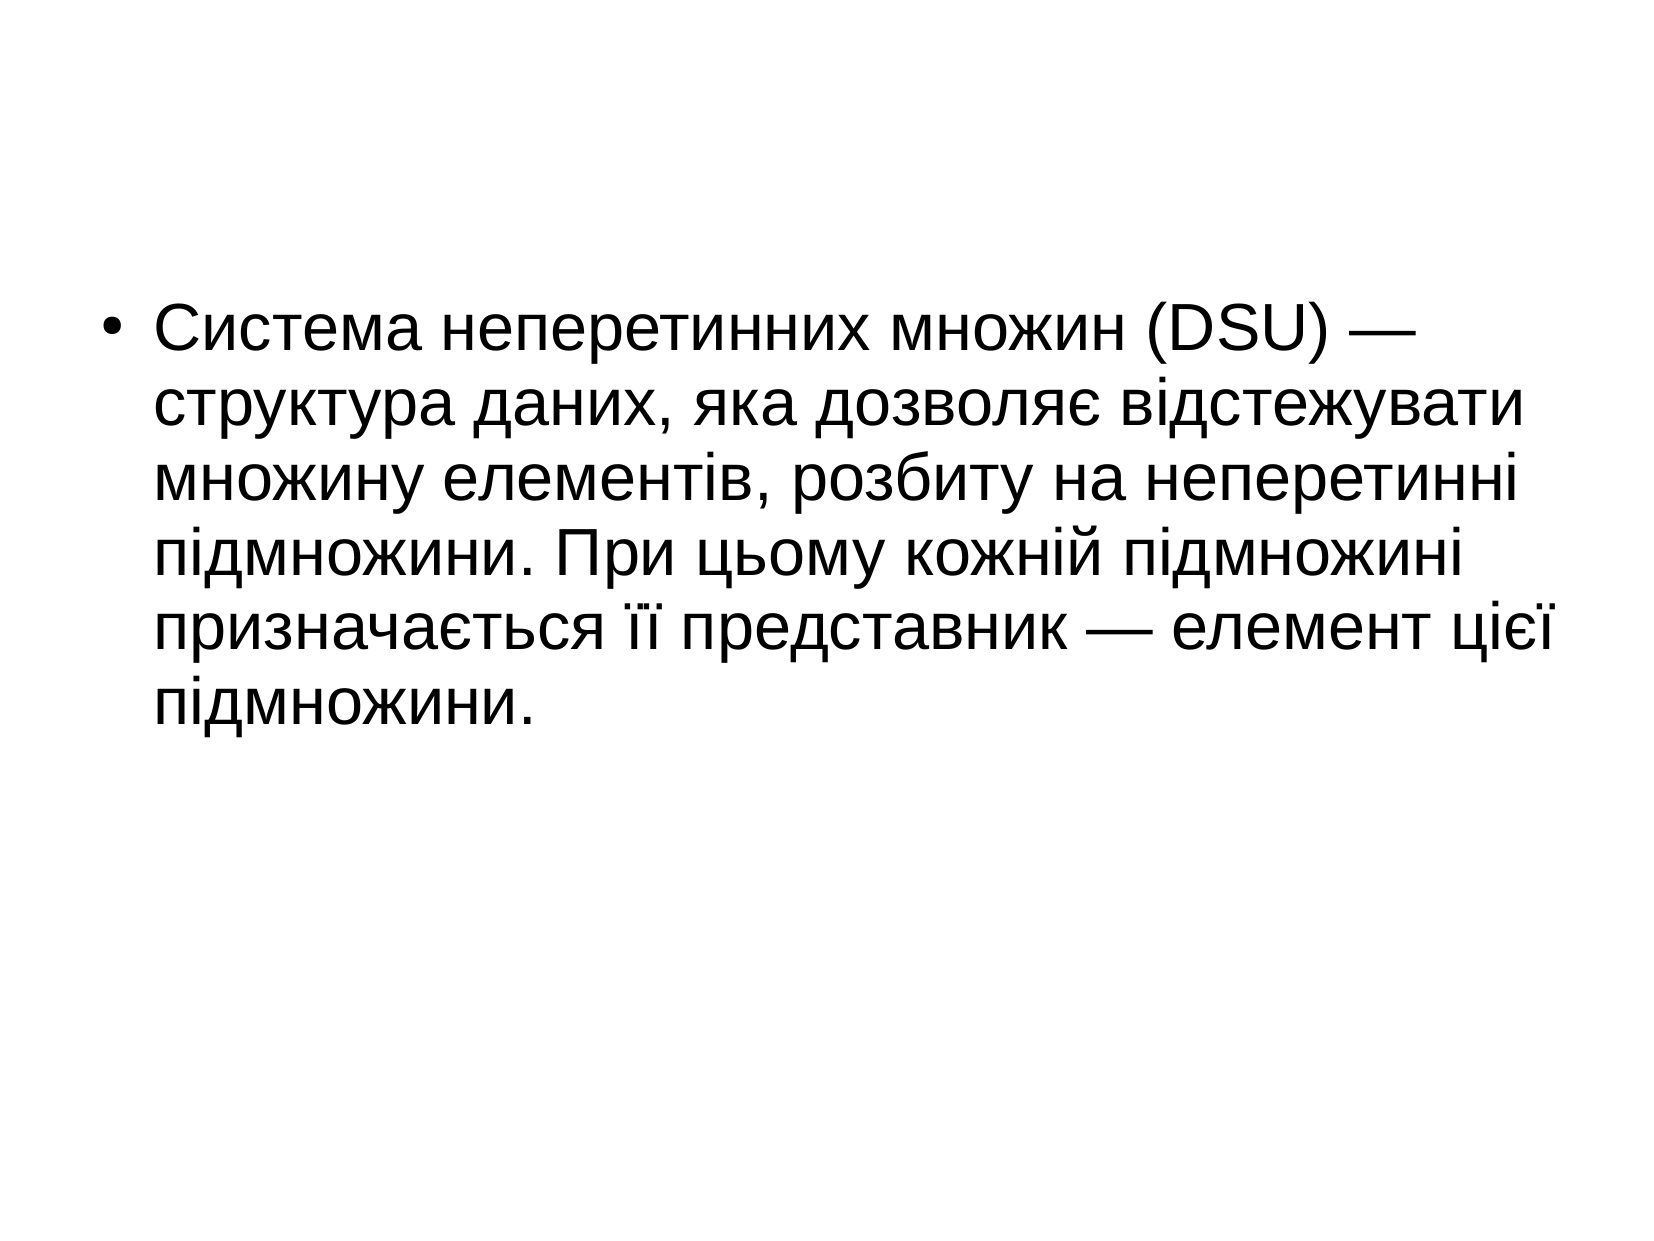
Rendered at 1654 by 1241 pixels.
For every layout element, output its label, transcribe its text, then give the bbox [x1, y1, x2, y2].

list Система неперетинних множин (DSU) — структура даних, яка дозволяє відстежувати множину елементів, розбиту на неперетинні підмножини. При цьому кожній підмножині призначається її представник — елемент цієї підмножини. [82, 290, 1571, 1010]
